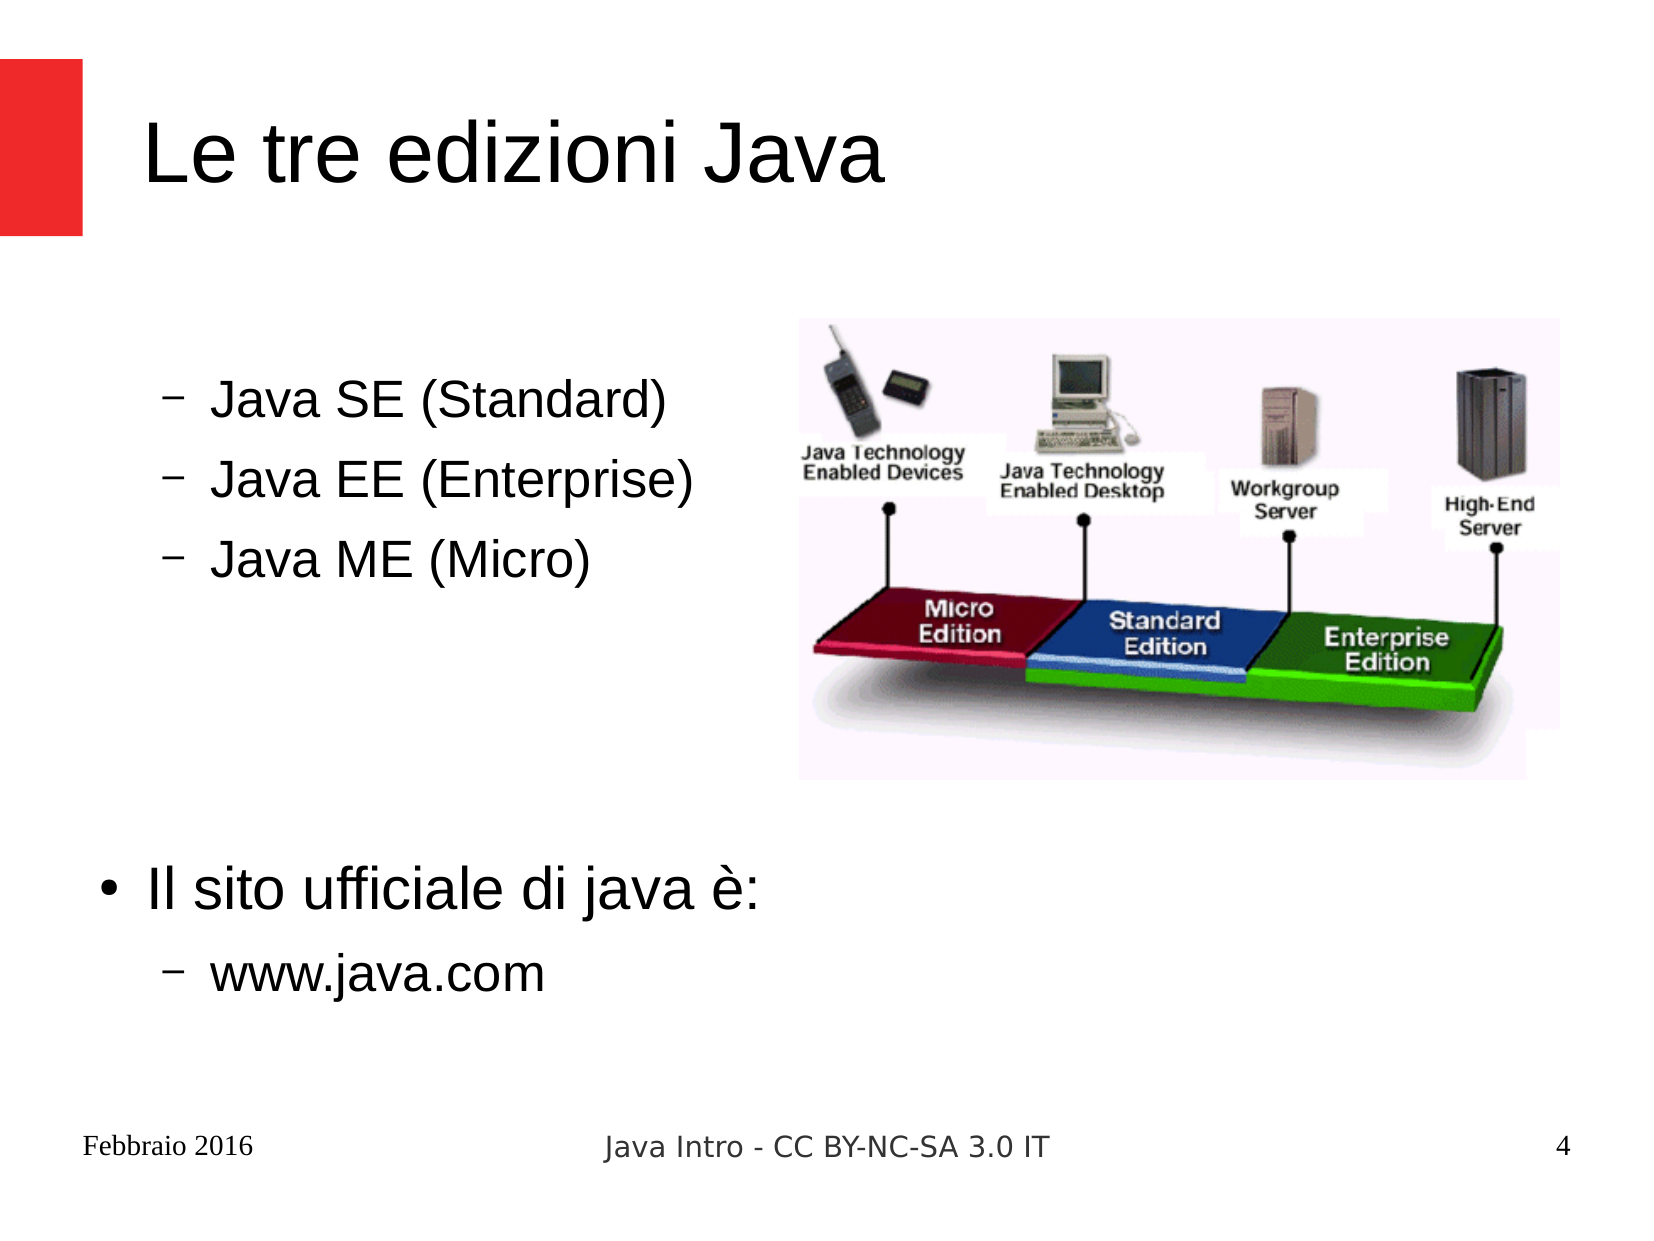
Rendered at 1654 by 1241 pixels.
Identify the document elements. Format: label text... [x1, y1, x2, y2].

picture [799, 318, 1560, 780]
list Java SE (Standard) Java EE (Enterprise) Java ME (Micro) Il sito ufficiale di java è: www.java.com [82, 290, 1571, 1010]
title Le tre edizioni Java [118, 49, 1607, 257]
